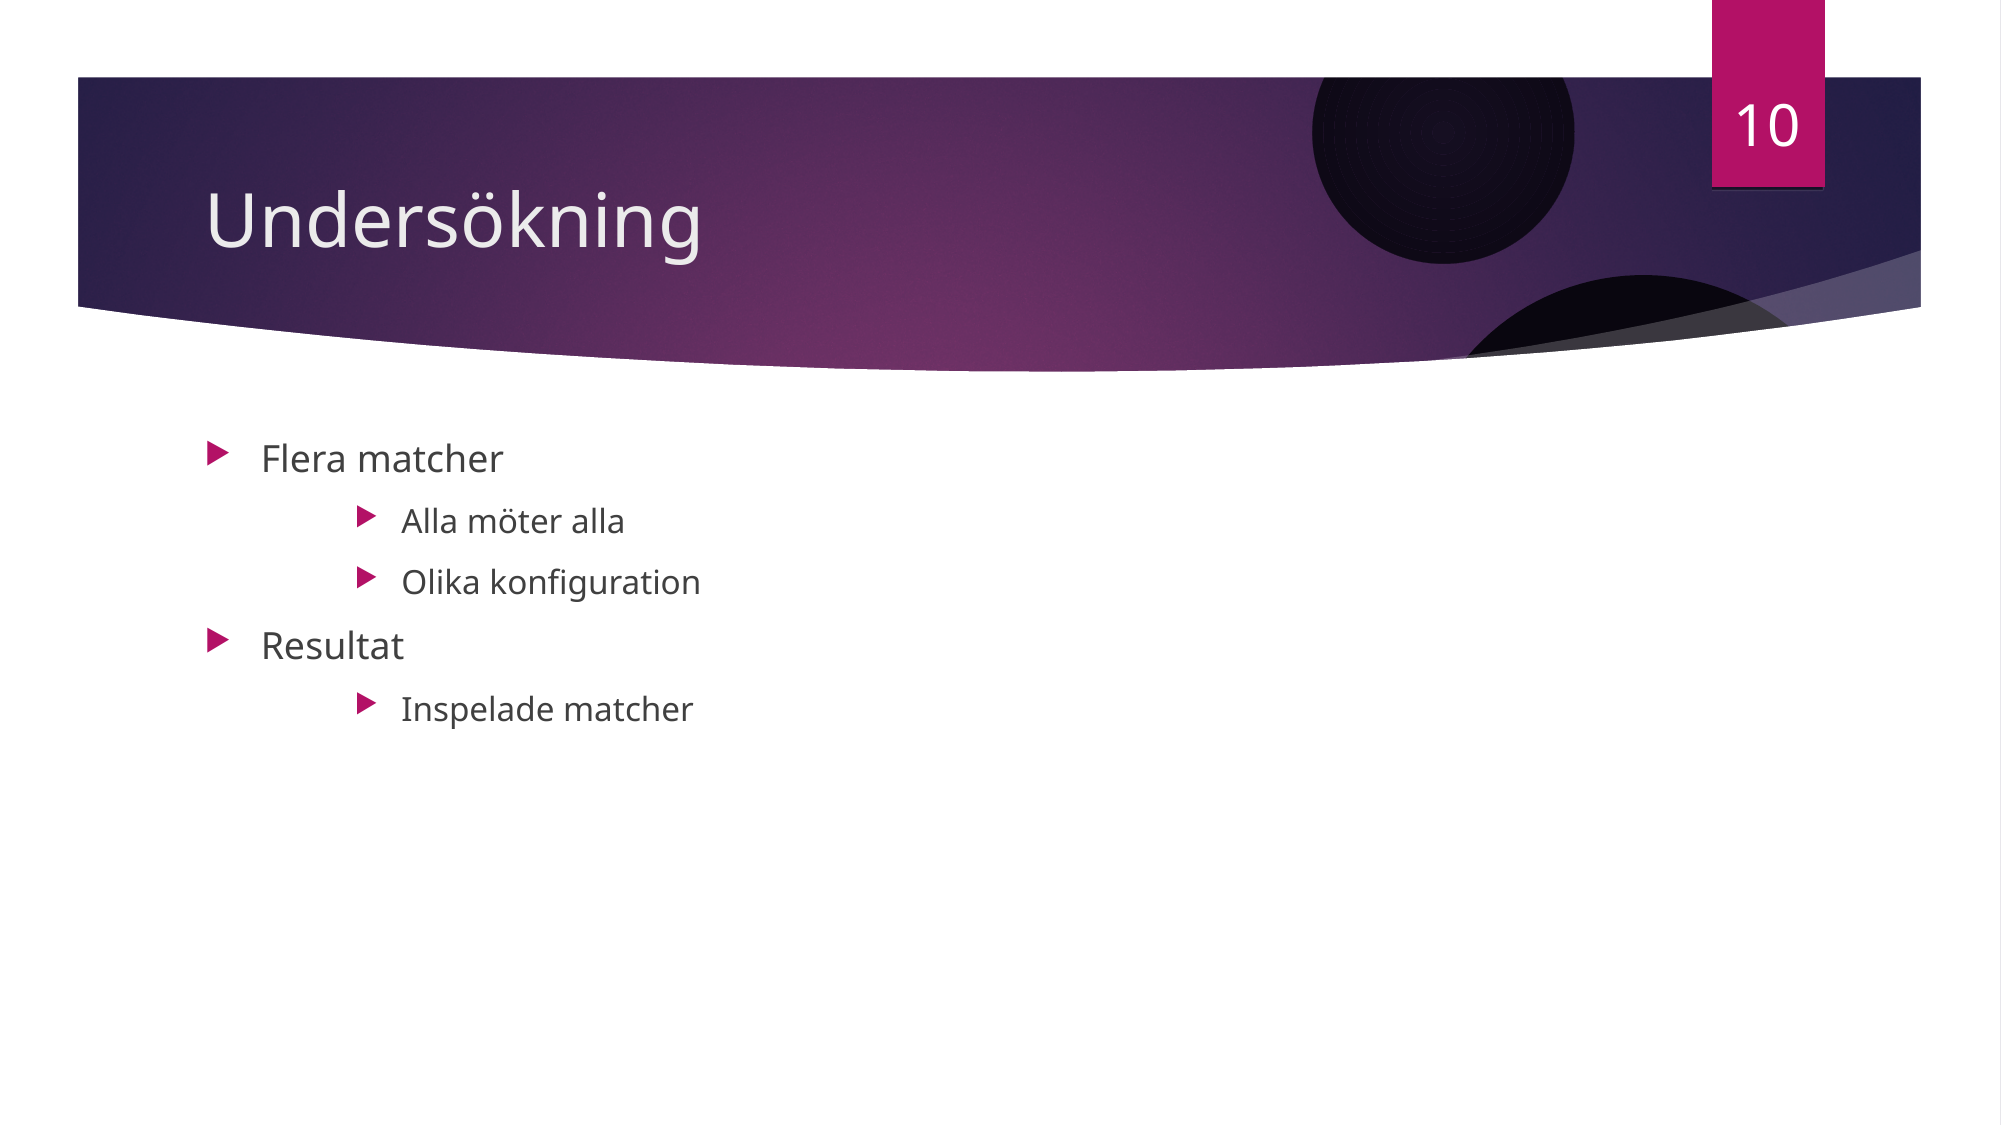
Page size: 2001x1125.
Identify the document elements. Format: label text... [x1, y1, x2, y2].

text_box [1698, 48, 1836, 175]
list Flera matcher Alla möter alla Olika konfiguration Resultat Inspelade matcher [189, 427, 1638, 988]
title Undersökning [189, 159, 1627, 276]
